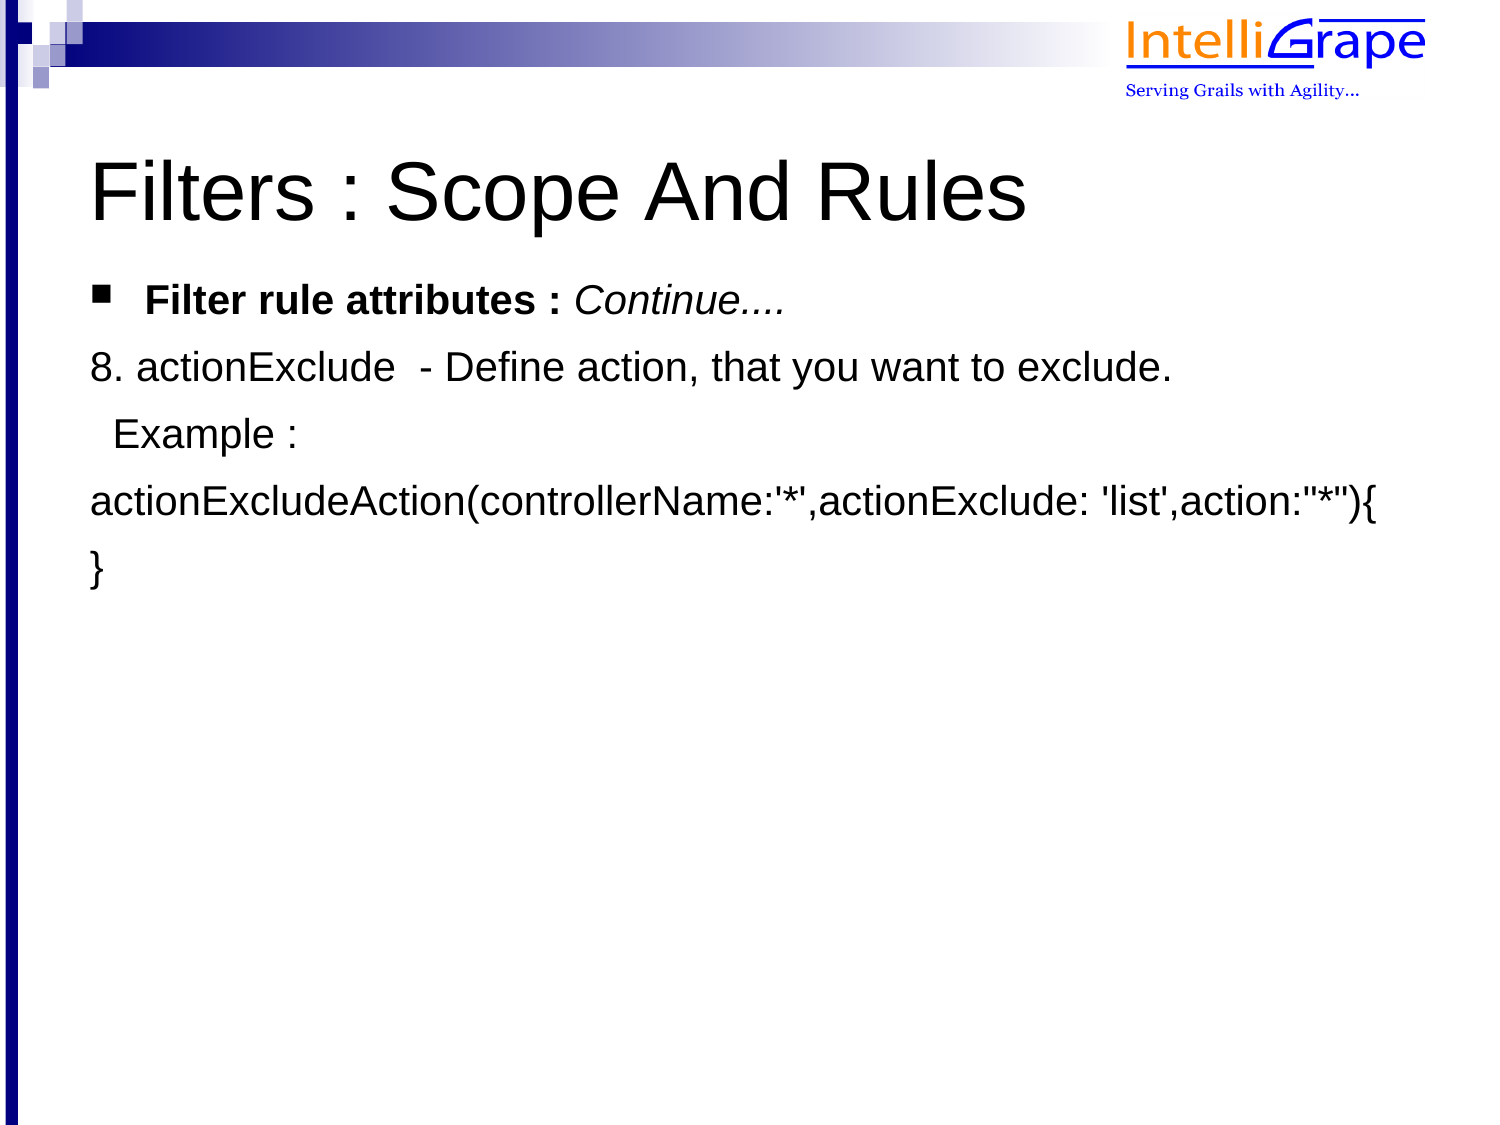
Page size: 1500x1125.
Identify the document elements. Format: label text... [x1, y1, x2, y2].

title Filters : Scope And Rules [75, 75, 1426, 265]
picture [1125, 12, 1425, 75]
list Filter rule attributes : Continue.... 8. actionExclude - Define action, that you want to exclude. Example : actionExcludeAction(controllerName:'*',actionExclude: 'list',action:"*"){ } [75, 265, 1426, 1122]
